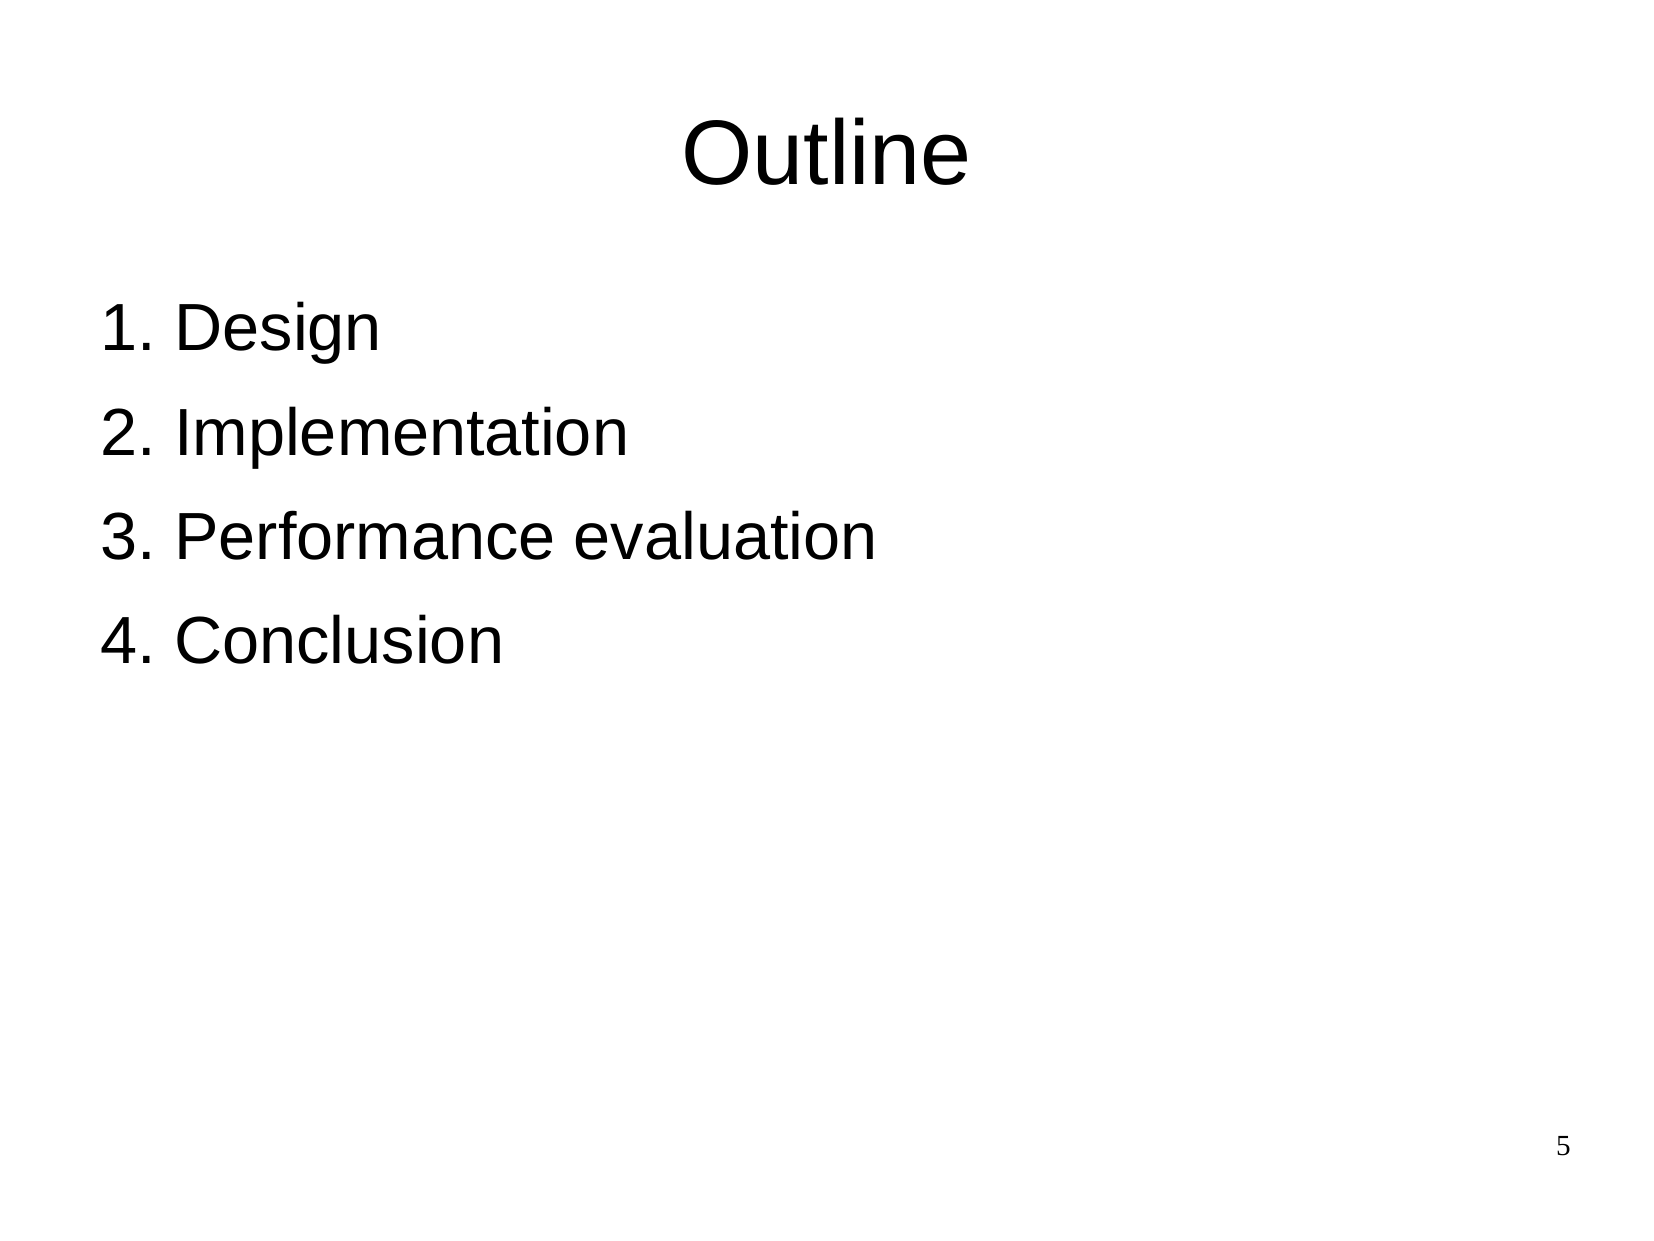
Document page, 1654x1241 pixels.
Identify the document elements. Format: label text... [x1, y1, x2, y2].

title Outline [82, 49, 1571, 257]
list Design Implementation Performance evaluation Conclusion [82, 290, 1571, 1010]
